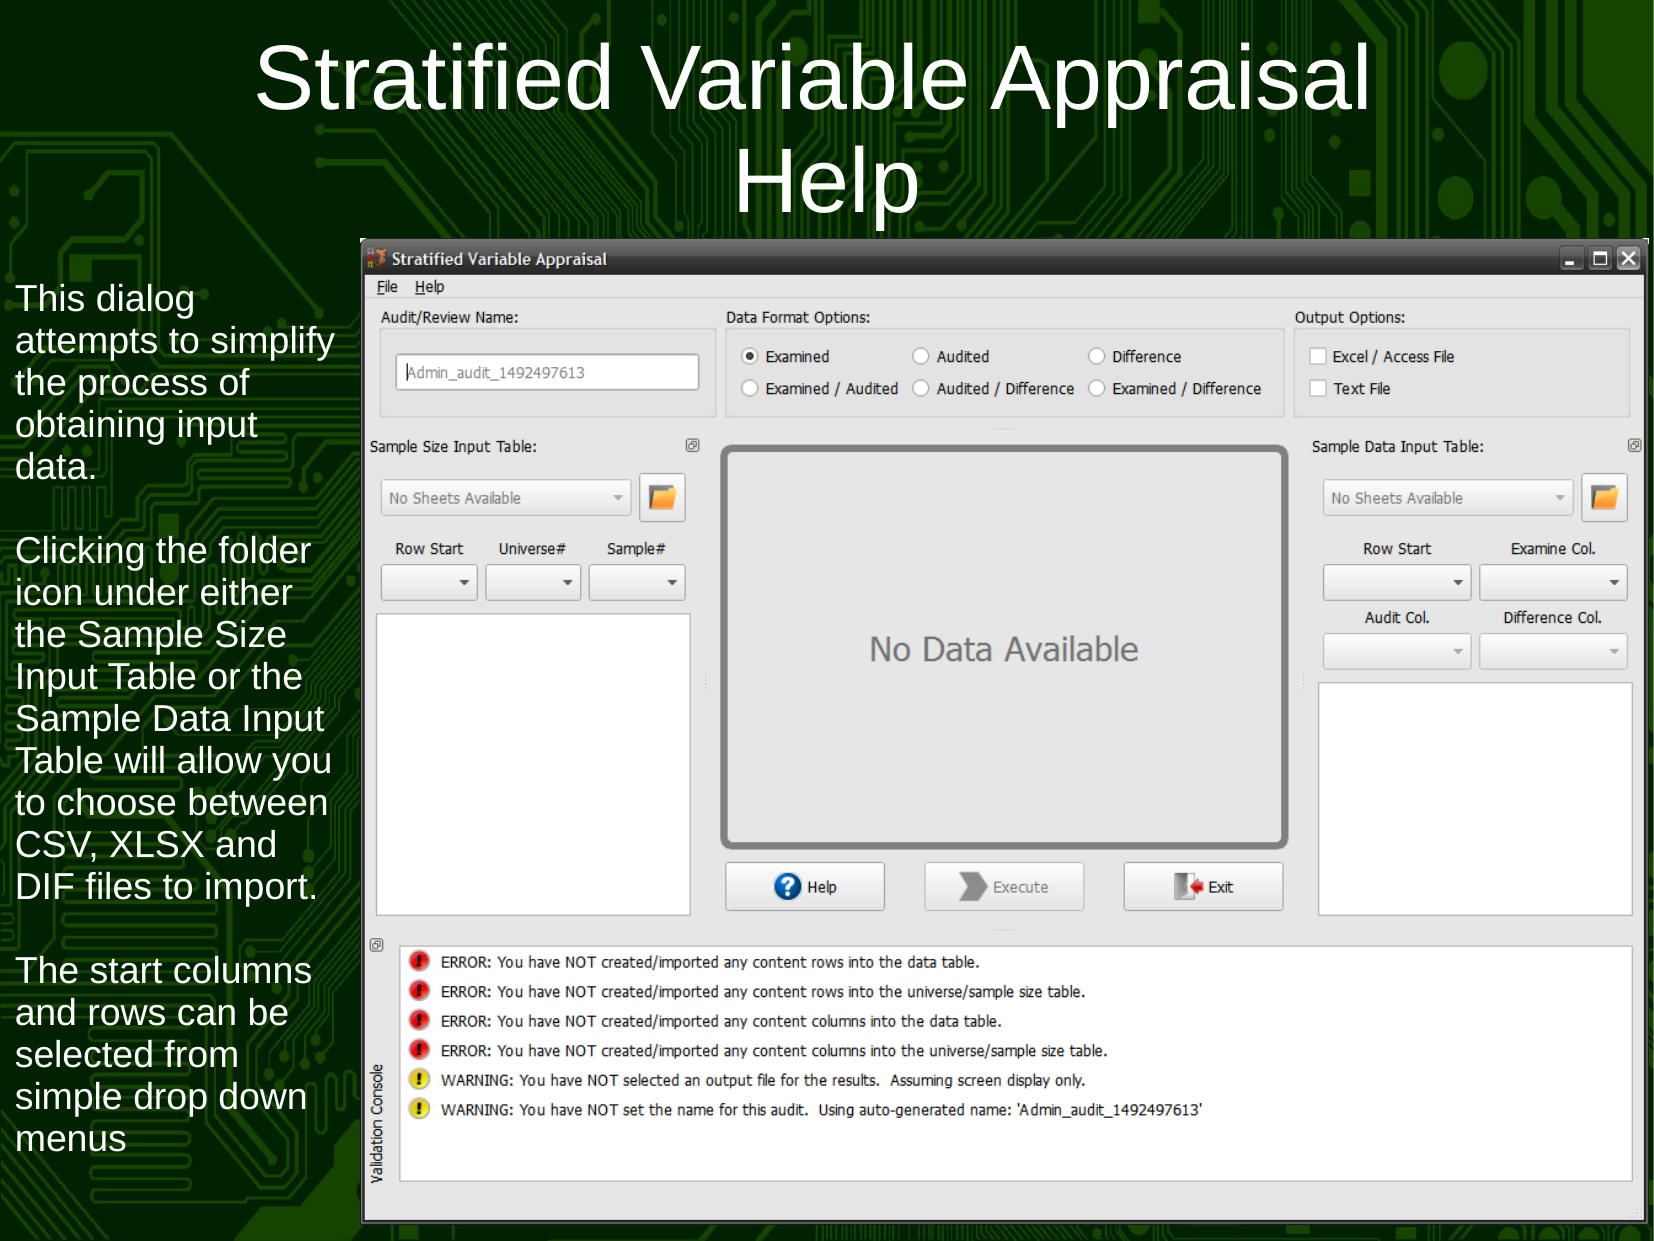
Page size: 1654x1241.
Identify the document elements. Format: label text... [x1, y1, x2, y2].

picture [0, 0, 1654, 1241]
title Stratified Variable Appraisal Help [82, 25, 1571, 233]
text_box This dialog attempts to simplify the process of obtaining input data. Clicking the folder icon under either the Sample Size Input Table or the Sample Data Input Table will allow you to choose between CSV, XLSX and DIF files to import. The start columns and rows can be selected from simple drop down menus [0, 270, 361, 1231]
